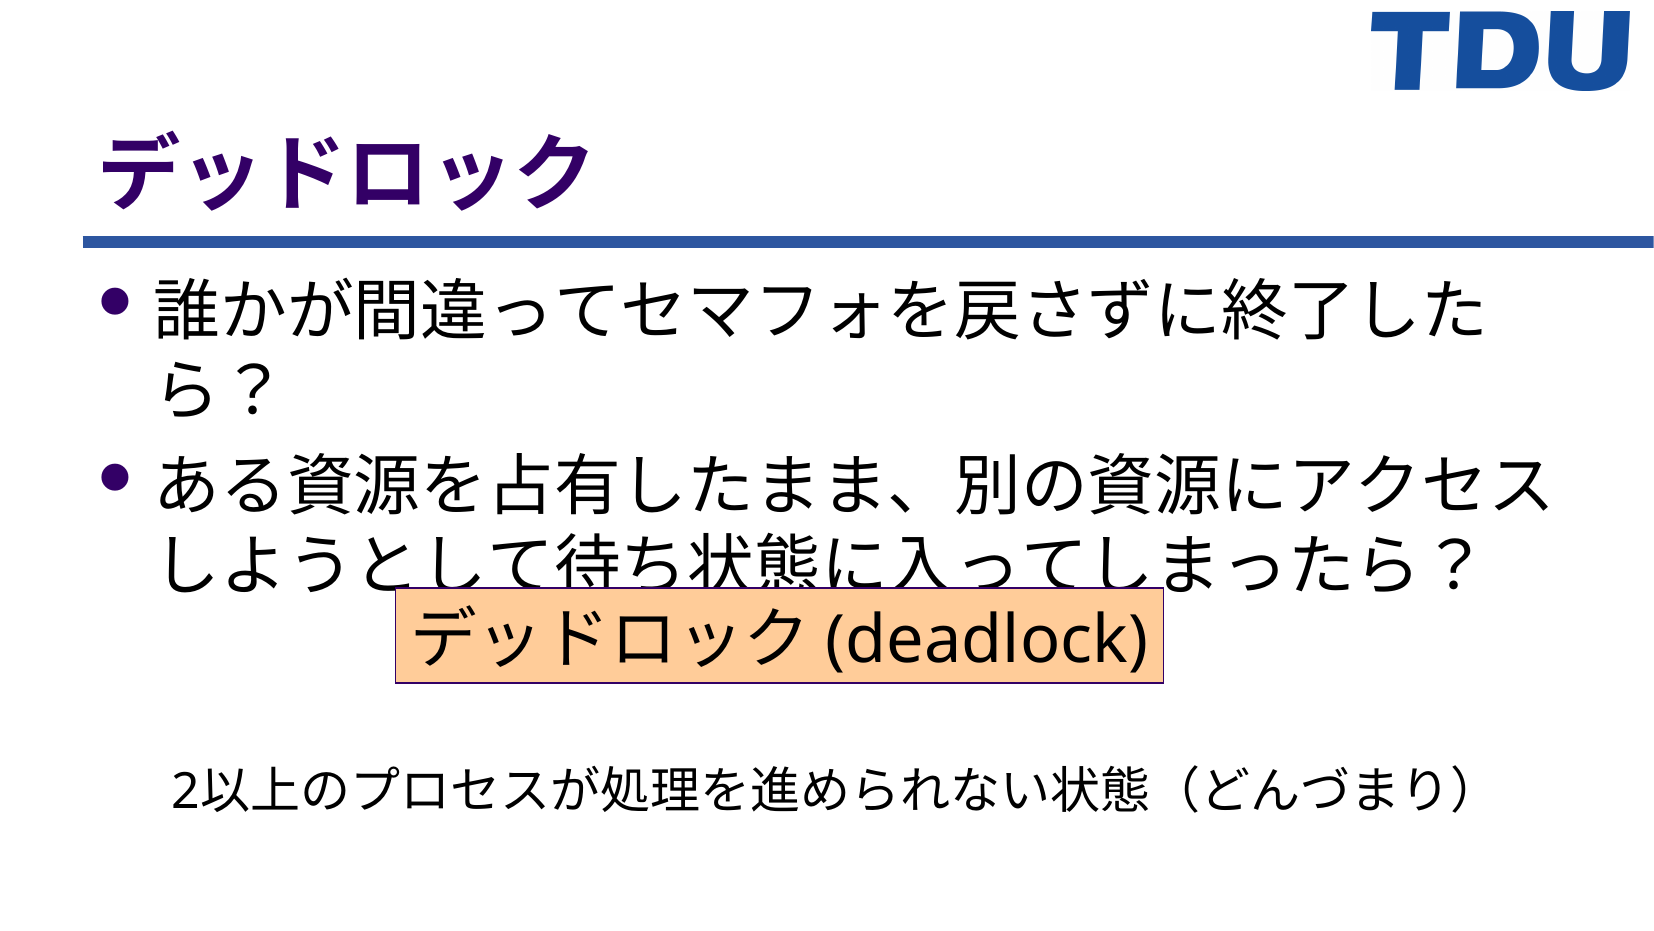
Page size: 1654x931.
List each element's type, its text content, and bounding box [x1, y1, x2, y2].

text_box デッドロック (deadlock) [395, 587, 1164, 684]
text_box 2以上のプロセスが処理を進められない状態（どんづまり） [156, 751, 1515, 827]
picture [1371, 11, 1630, 91]
title デッドロック [82, 51, 1571, 228]
list 誰かが間違ってセマフォを戻さずに終了したら？ ある資源を占有したまま、別の資源にアクセス しようとして待ち状態に入ってしまったら？ [82, 259, 1571, 807]
